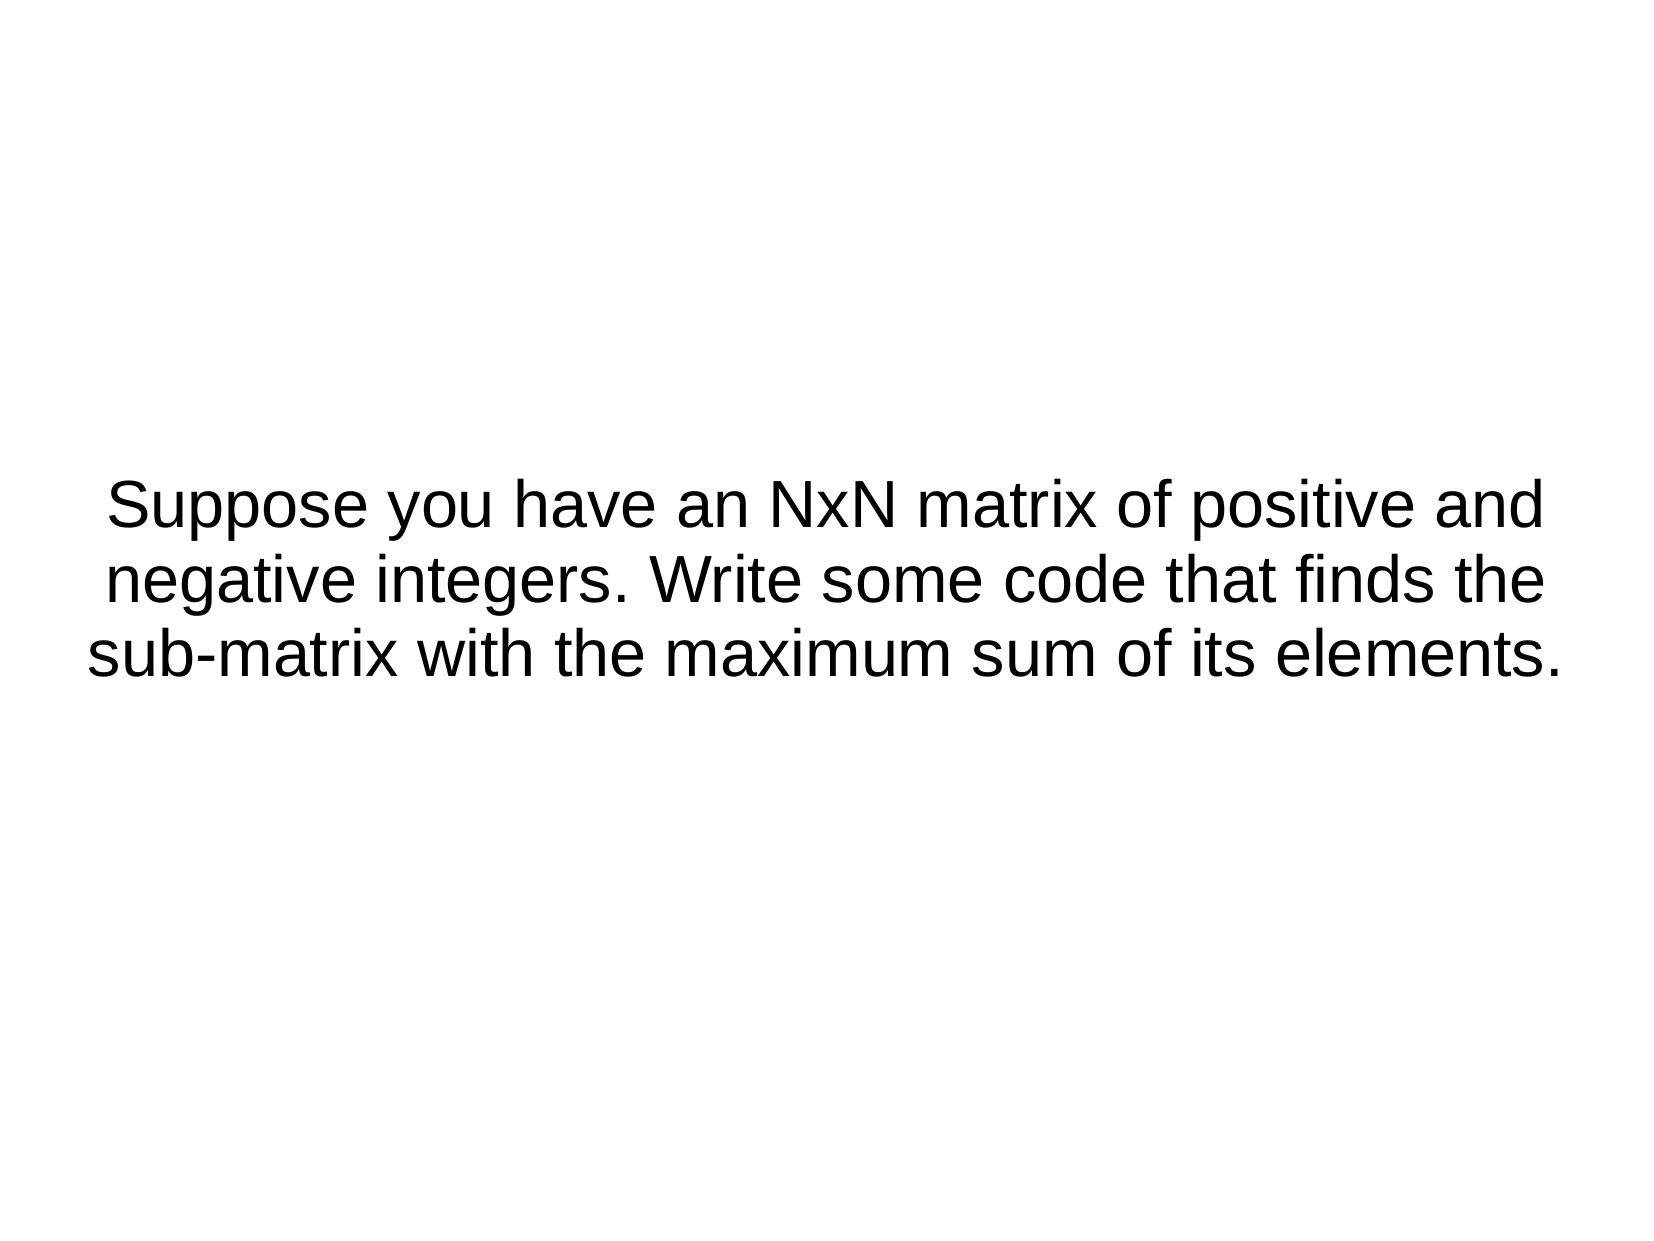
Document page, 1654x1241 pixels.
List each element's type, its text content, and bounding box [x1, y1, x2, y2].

subtitle Suppose you have an NxN matrix of positive and negative integers. Write some code that finds the sub-matrix with the maximum sum of its elements. [82, 56, 1571, 1102]
